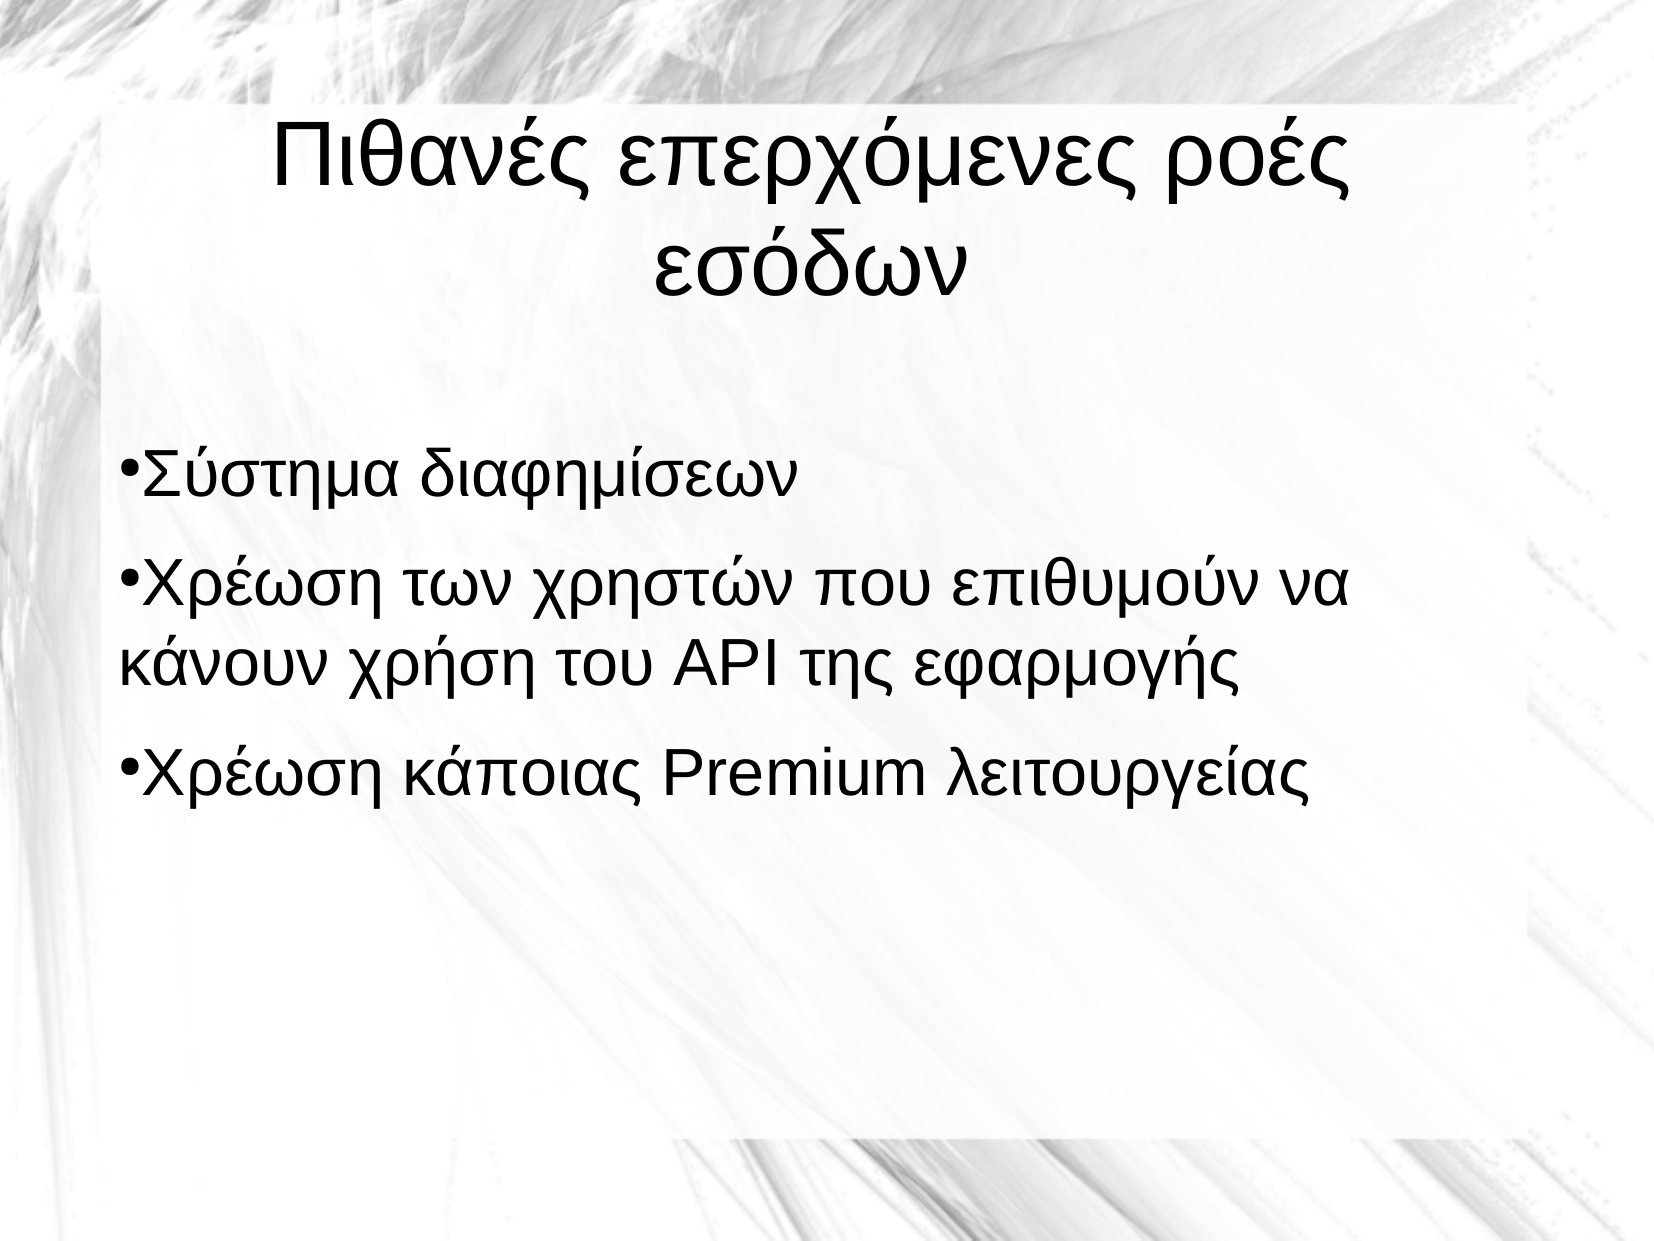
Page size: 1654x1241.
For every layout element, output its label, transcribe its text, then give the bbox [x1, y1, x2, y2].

title Πιθανές επερχόμενες ροές εσόδων [118, 93, 1506, 299]
list Σύστημα διαφημίσεων Χρέωση των χρηστών που επιθυμούν να κάνουν χρήση του API της εφαρμογής Χρέωση κάποιας Premium λειτουργείας [118, 319, 1571, 945]
